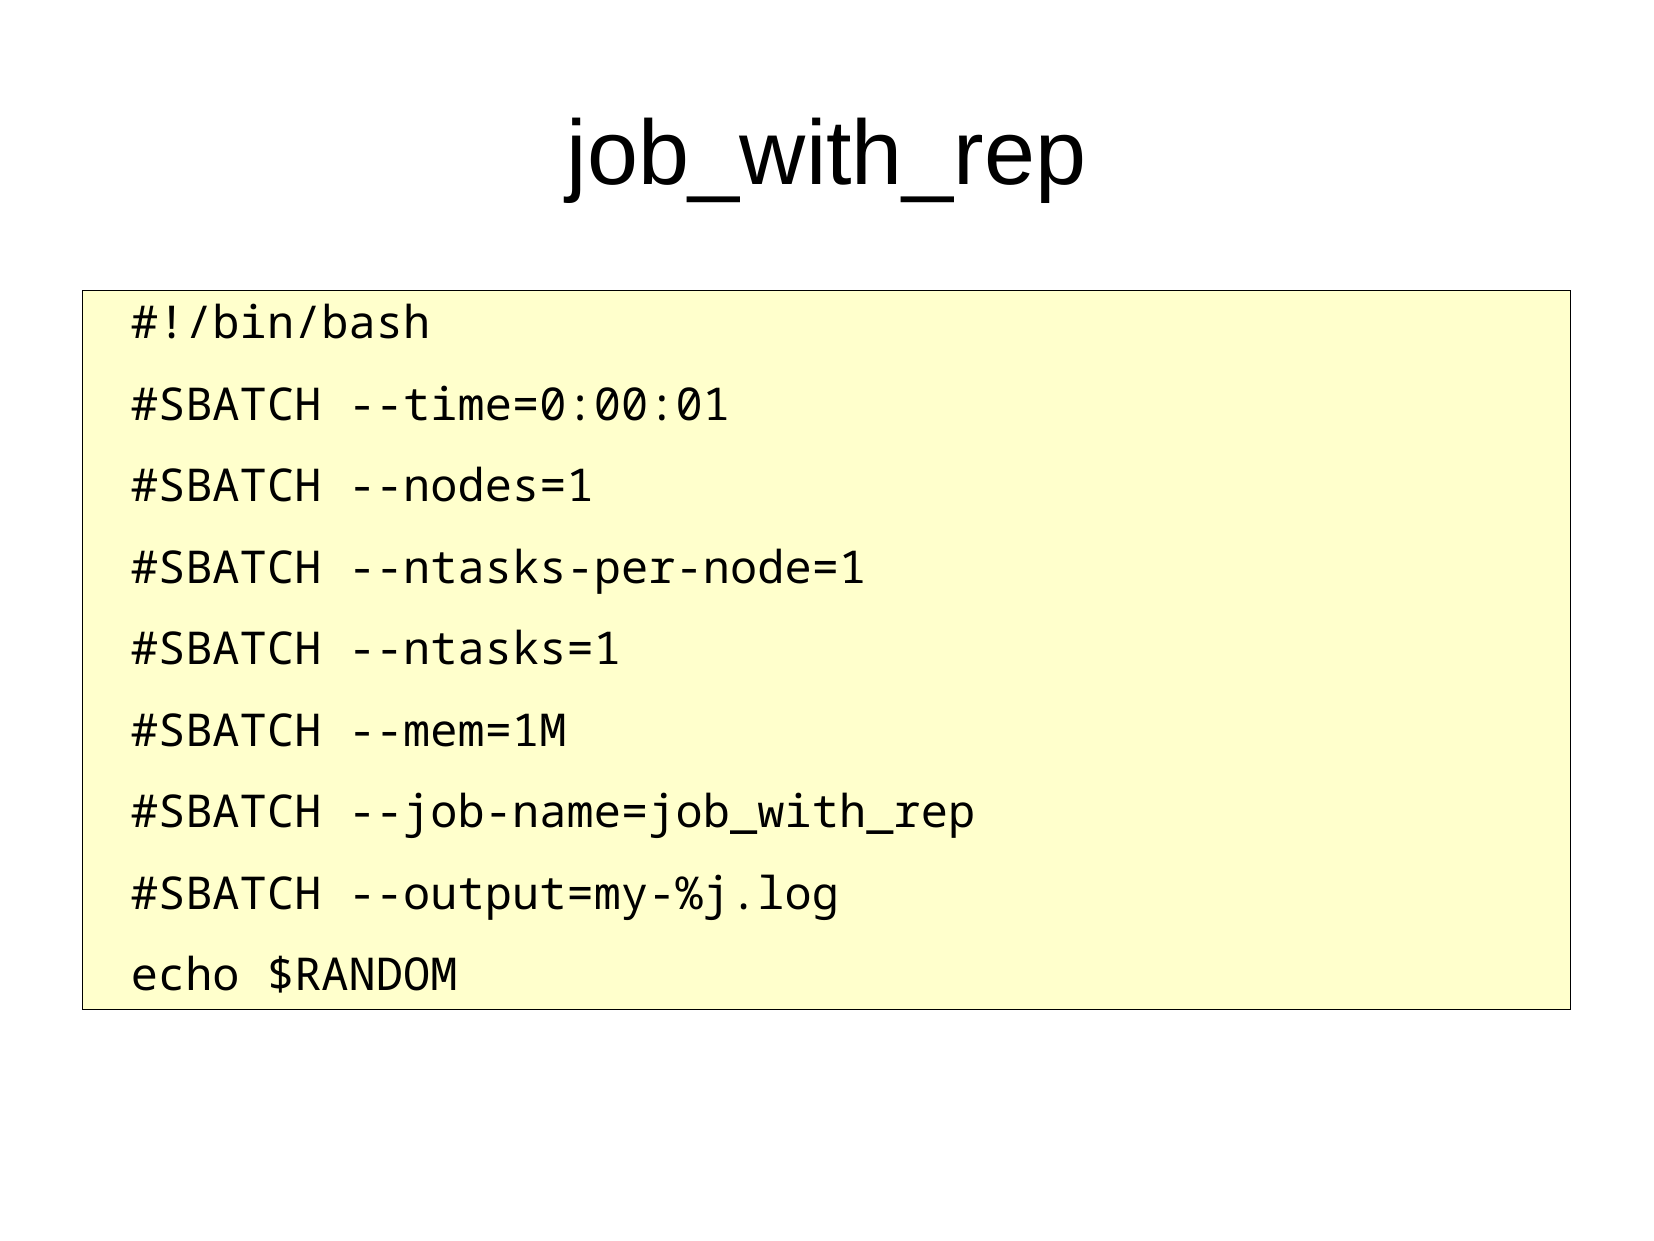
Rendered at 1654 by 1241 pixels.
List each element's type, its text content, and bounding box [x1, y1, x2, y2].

title job_with_rep [82, 49, 1571, 257]
list #!/bin/bash #SBATCH --time=0:00:01 #SBATCH --nodes=1 #SBATCH --ntasks-per-node=1 #SBATCH --ntasks=1 #SBATCH --mem=1M #SBATCH --job-name=job_with_rep #SBATCH --output=my-%j.log echo $RANDOM [82, 290, 1571, 1010]
